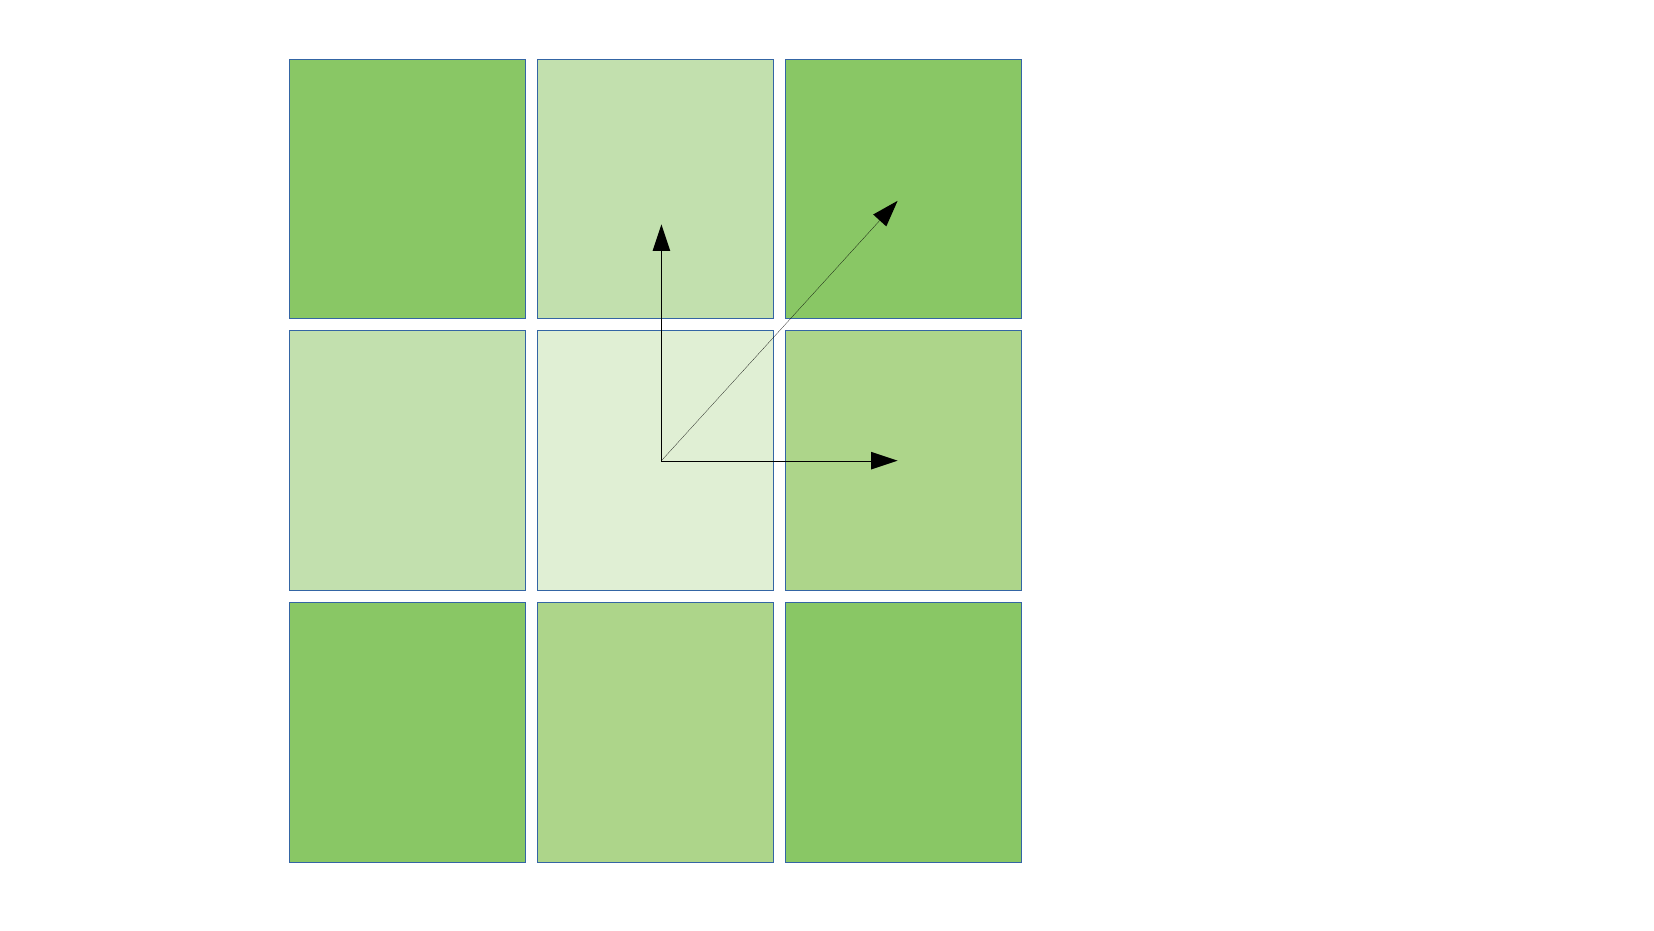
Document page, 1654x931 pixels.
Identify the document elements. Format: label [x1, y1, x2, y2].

text_box [537, 330, 774, 591]
text_box [289, 602, 526, 863]
text_box [537, 602, 774, 863]
text_box [785, 330, 1022, 591]
text_box [785, 602, 1022, 863]
text_box [785, 59, 1022, 319]
text_box [662, 330, 774, 458]
text_box [663, 339, 774, 461]
text_box [537, 59, 774, 319]
text_box [289, 59, 526, 319]
text_box [289, 330, 526, 591]
